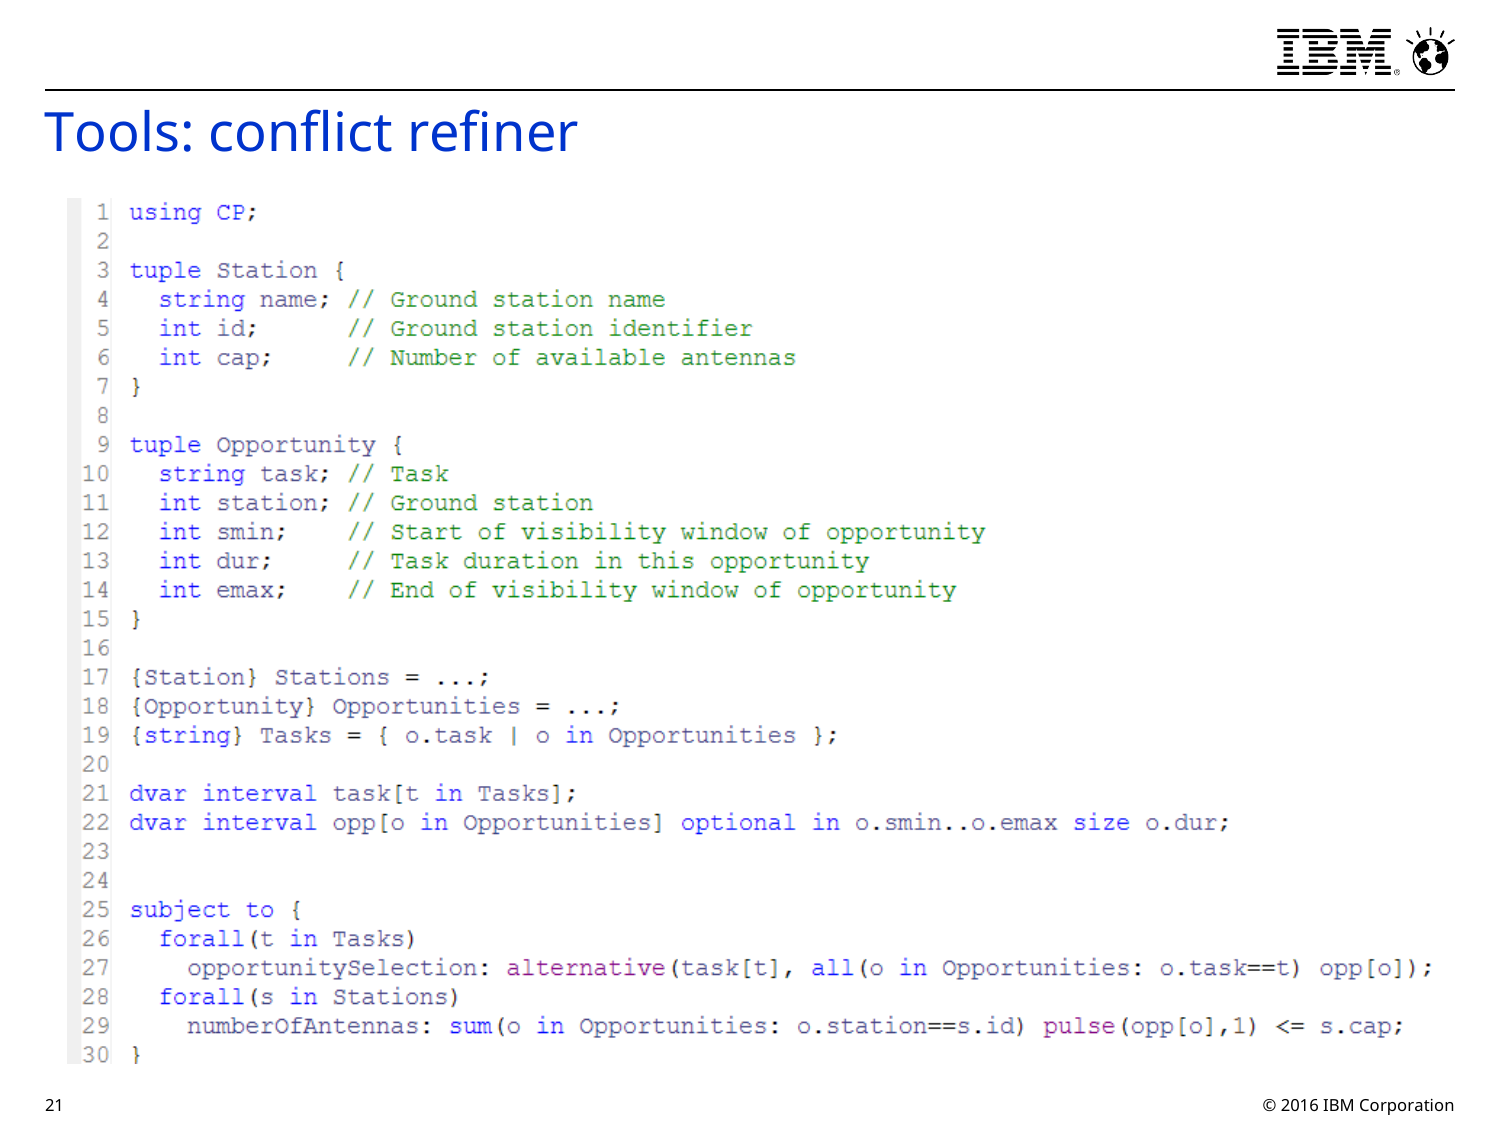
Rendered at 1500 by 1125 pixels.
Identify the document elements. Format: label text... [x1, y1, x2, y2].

title Tools: conflict refiner [29, 97, 1455, 203]
picture [1260, 10, 1468, 90]
picture [67, 198, 1437, 1064]
